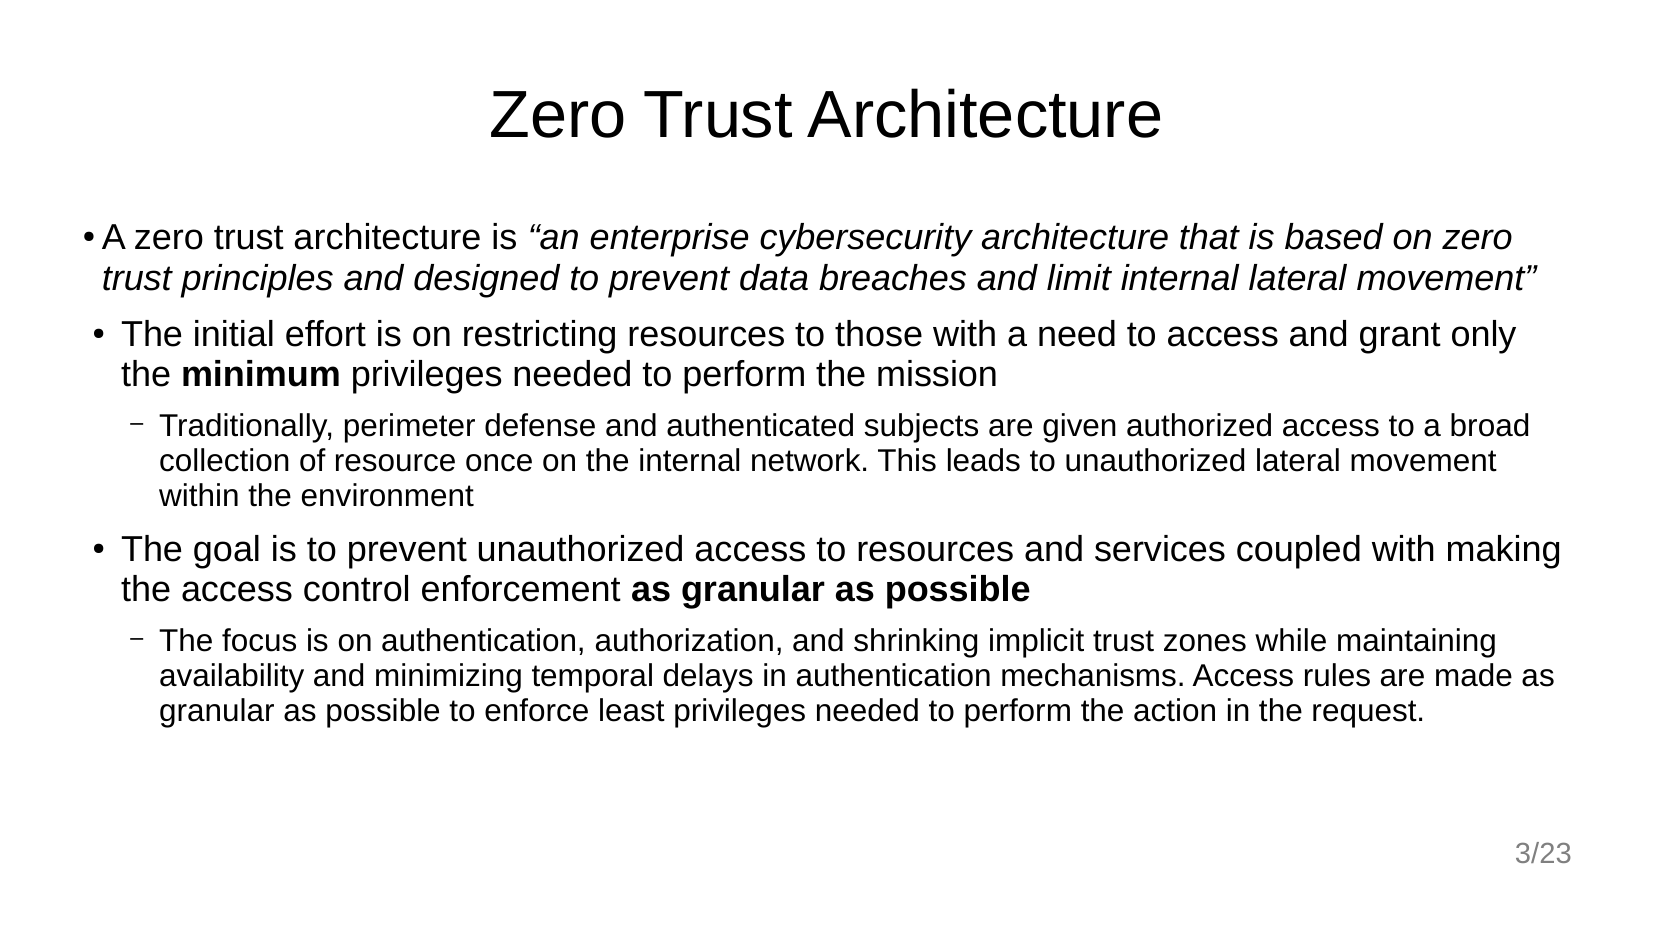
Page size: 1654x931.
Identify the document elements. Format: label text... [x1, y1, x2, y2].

text_box <number>/23 [1500, 829, 1651, 931]
list A zero trust architecture is “an enterprise cybersecurity architecture that is based on zero trust principles and designed to prevent data breaches and limit internal lateral movement” The initial effort is on restricting resources to those with a need to access and grant only the minimum privileges needed to perform the mission Traditionally, perimeter defense and authenticated subjects are given authorized access to a broad collection of resource once on the internal network. This leads to unauthorized lateral movement within the environment The goal is to prevent unauthorized access to resources and services coupled with making the access control enforcement as granular as possible The focus is on authentication, authorization, and shrinking implicit trust zones while maintaining availability and minimizing temporal delays in authentication mechanisms. Access rules are made as granular as possible to enforce least privileges needed to perform the action in the request. [82, 217, 1571, 758]
title Zero Trust Architecture [82, 37, 1571, 193]
